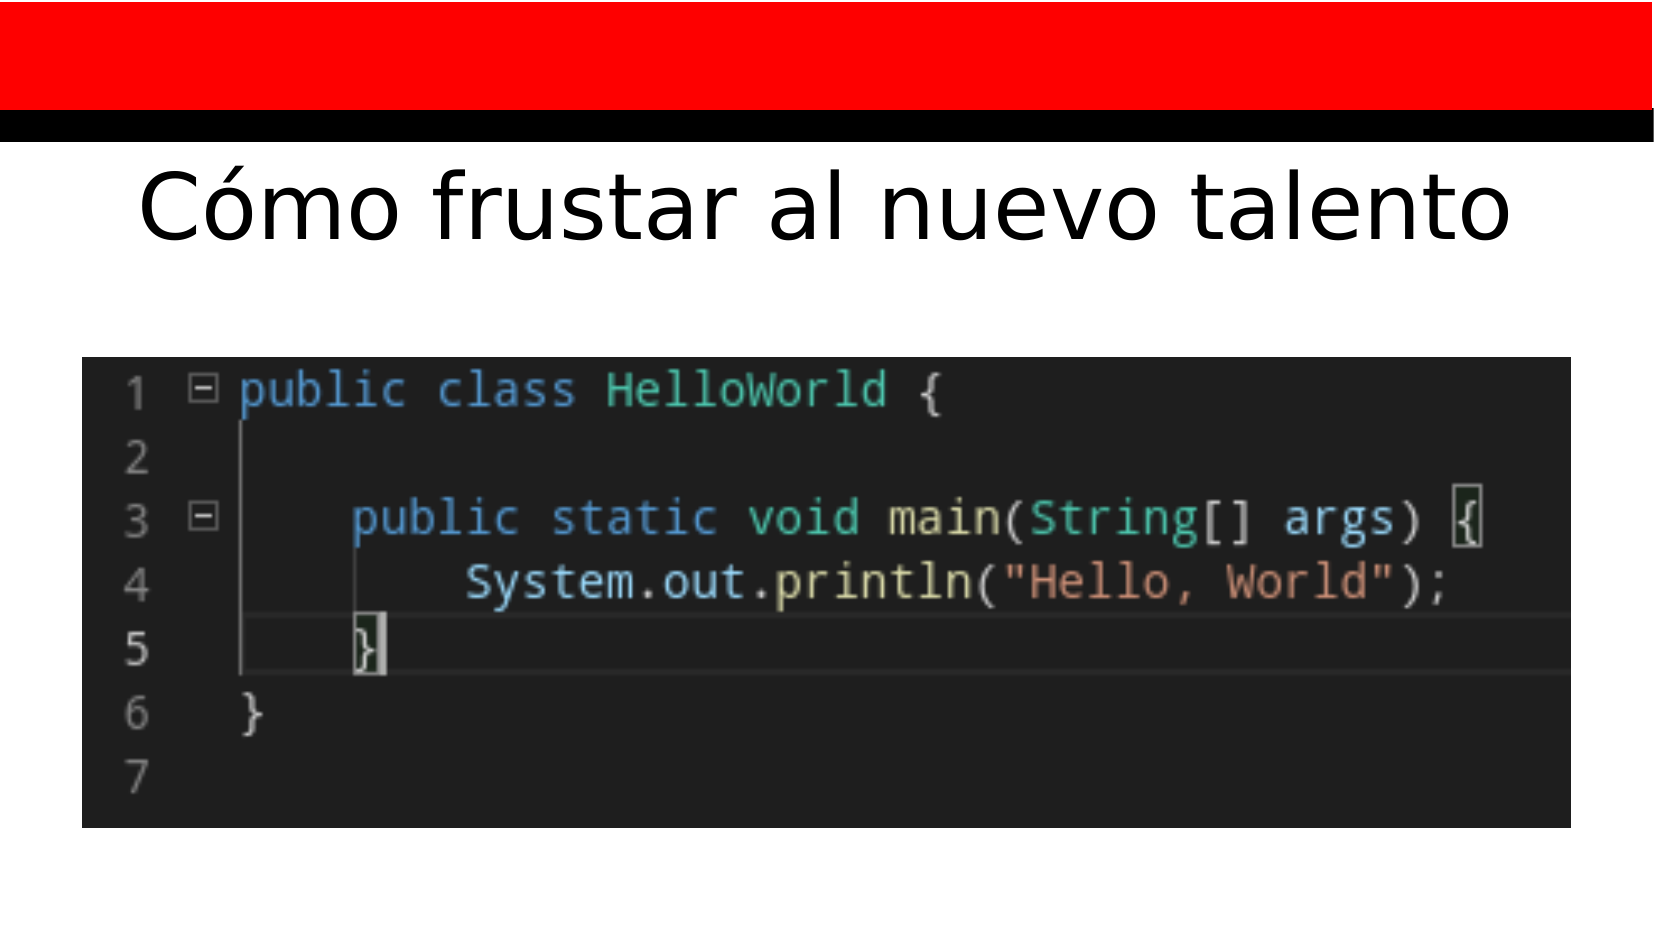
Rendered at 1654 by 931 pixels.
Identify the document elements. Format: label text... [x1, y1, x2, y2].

title Cómo frustar al nuevo talento [82, 17, 1571, 357]
picture [0, 0, 1654, 931]
